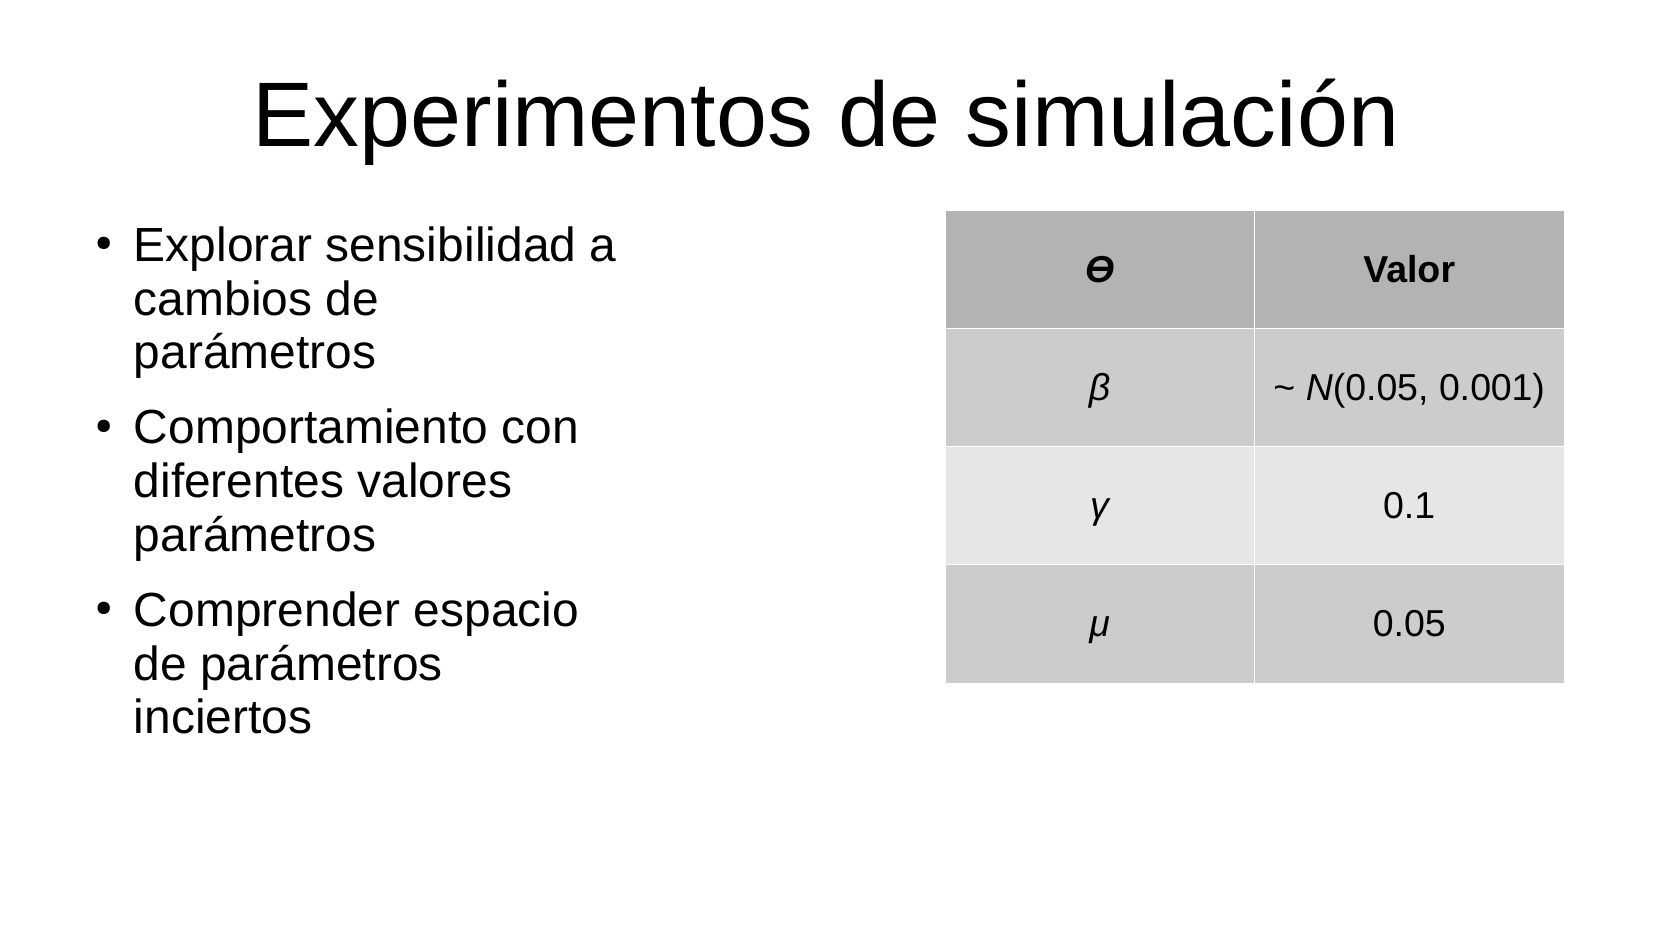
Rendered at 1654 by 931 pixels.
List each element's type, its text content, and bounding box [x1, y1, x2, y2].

table_cell β [946, 329, 1254, 446]
title Experimentos de simulación [82, 37, 1571, 193]
table_header Valor [1255, 211, 1564, 328]
table_cell 0.1 [1255, 447, 1564, 564]
list Explorar sensibilidad a cambios de parámetros Comportamiento con diferentes valores parámetros Comprender espacio de parámetros inciertos [82, 217, 621, 758]
table_cell μ [946, 565, 1254, 683]
table_header ϴ [946, 211, 1254, 328]
table_cell γ [946, 447, 1254, 564]
table_cell 0.05 [1255, 565, 1564, 683]
table_cell ~ N(0.05, 0.001) [1255, 329, 1564, 446]
